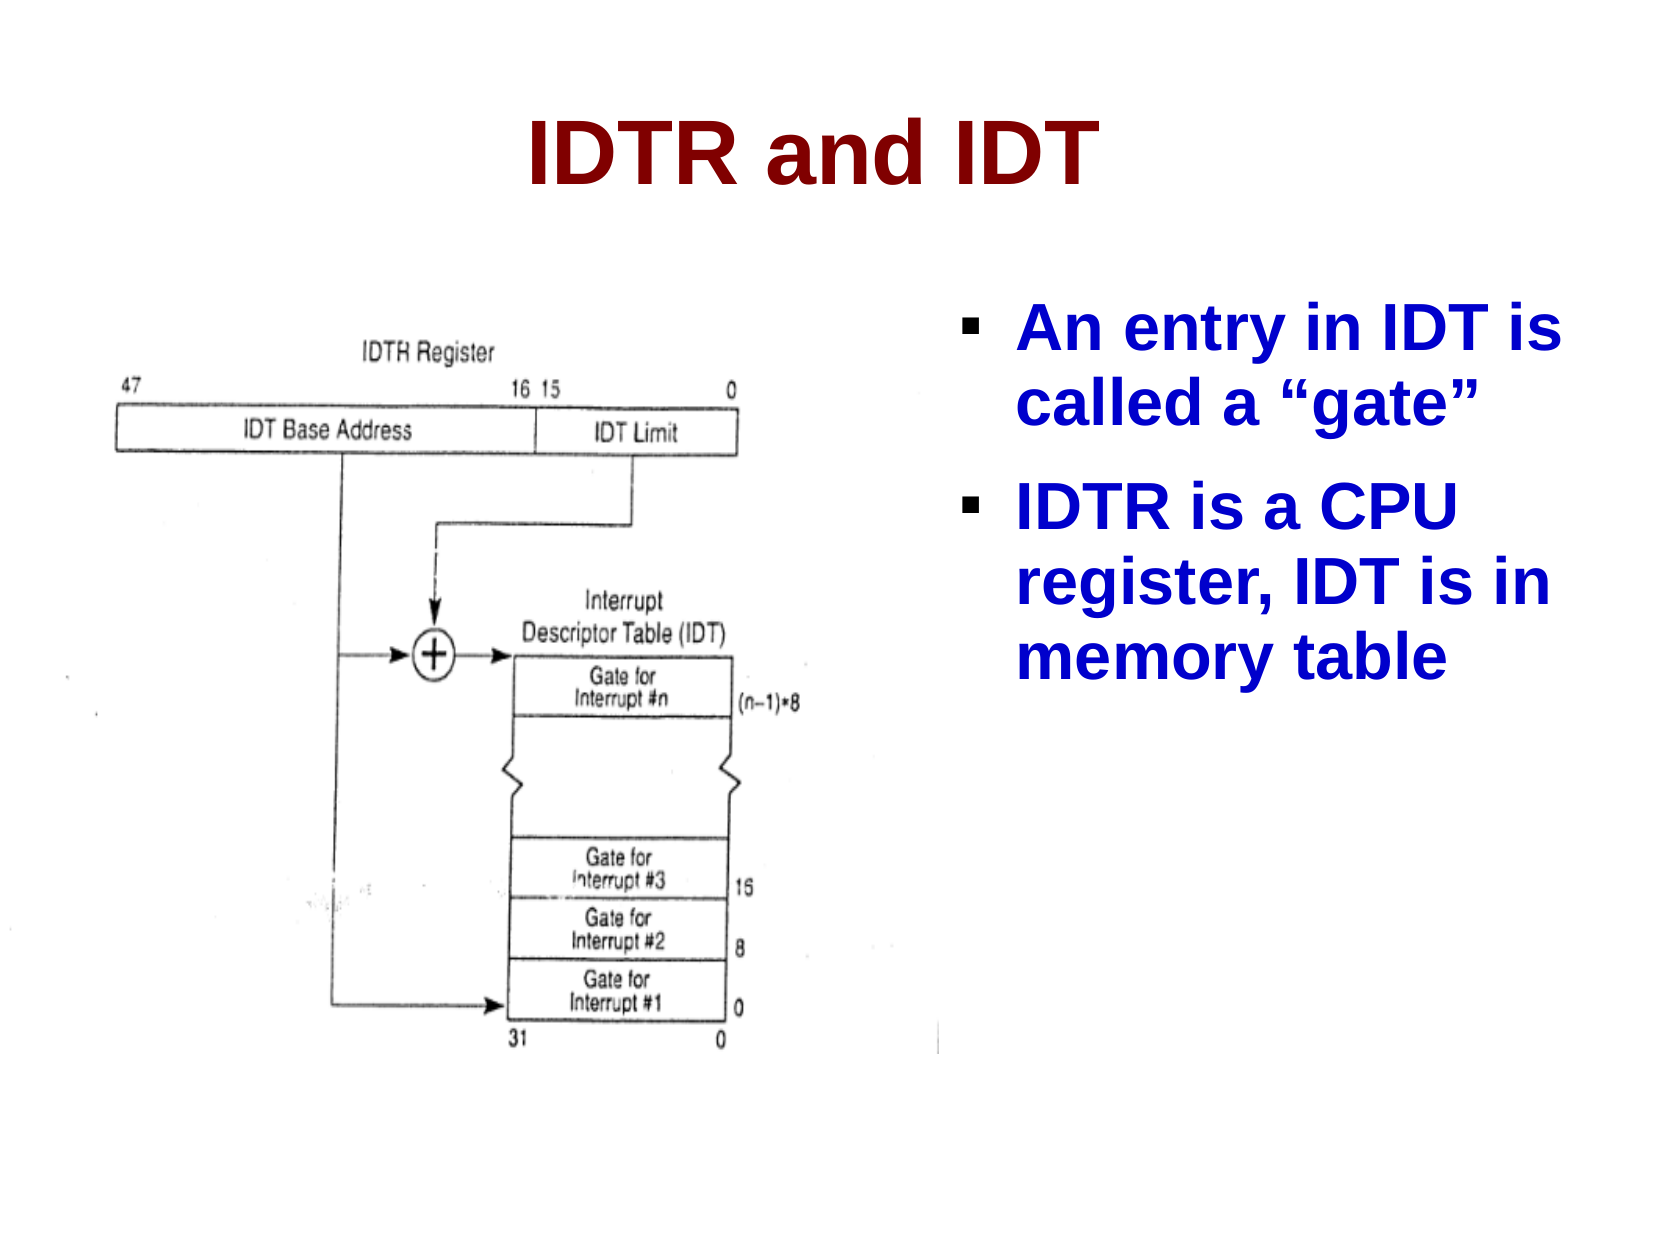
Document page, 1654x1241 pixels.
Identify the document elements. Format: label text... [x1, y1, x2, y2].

title IDTR and IDT [82, 49, 1571, 257]
list An entry in IDT is called a “gate” IDTR is a CPU register, IDT is in memory table [944, 290, 1571, 1010]
picture [0, 330, 939, 1054]
